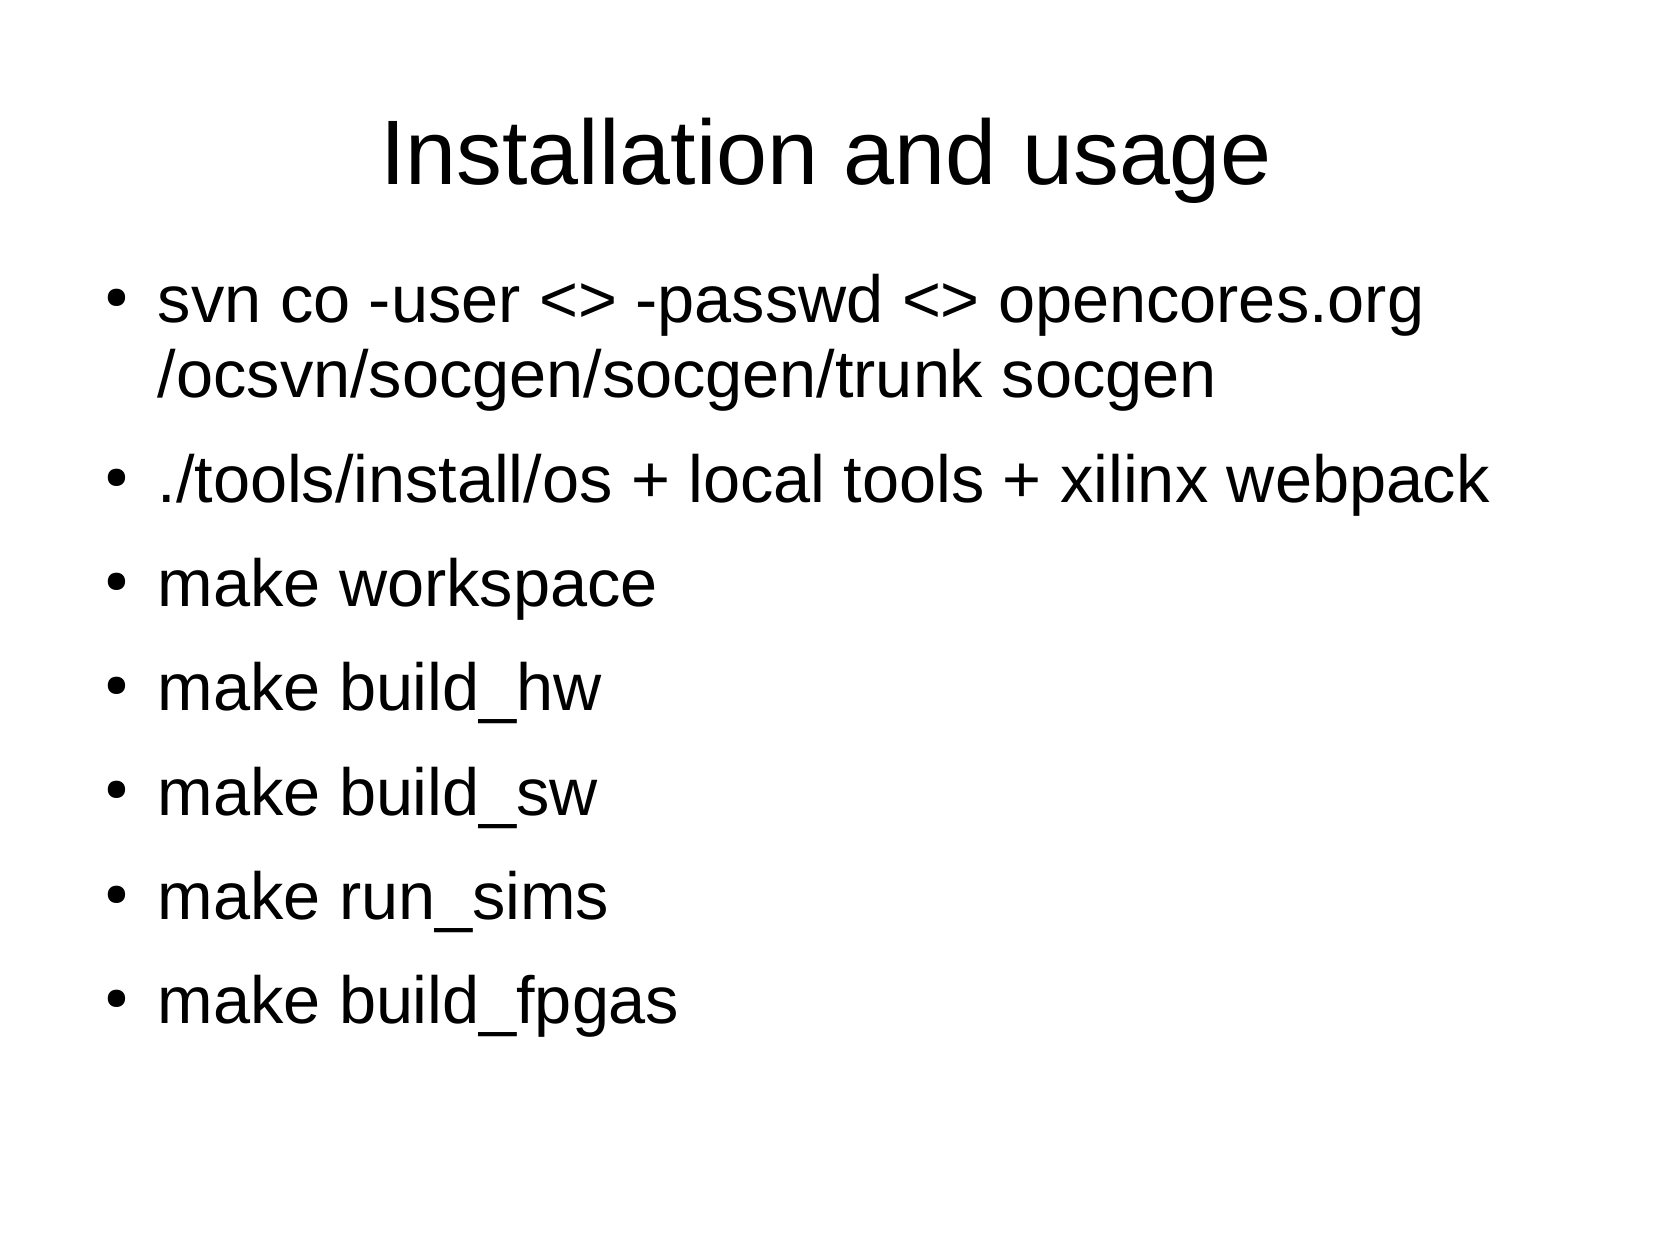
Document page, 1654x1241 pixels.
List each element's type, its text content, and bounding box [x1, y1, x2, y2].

title Installation and usage [82, 49, 1571, 257]
list svn co -user <> -passwd <> opencores.org /ocsvn/socgen/socgen/trunk socgen ./tools/install/os + local tools + xilinx webpack make workspace make build_hw make build_sw make run_sims make build_fpgas [86, 262, 1576, 1109]
